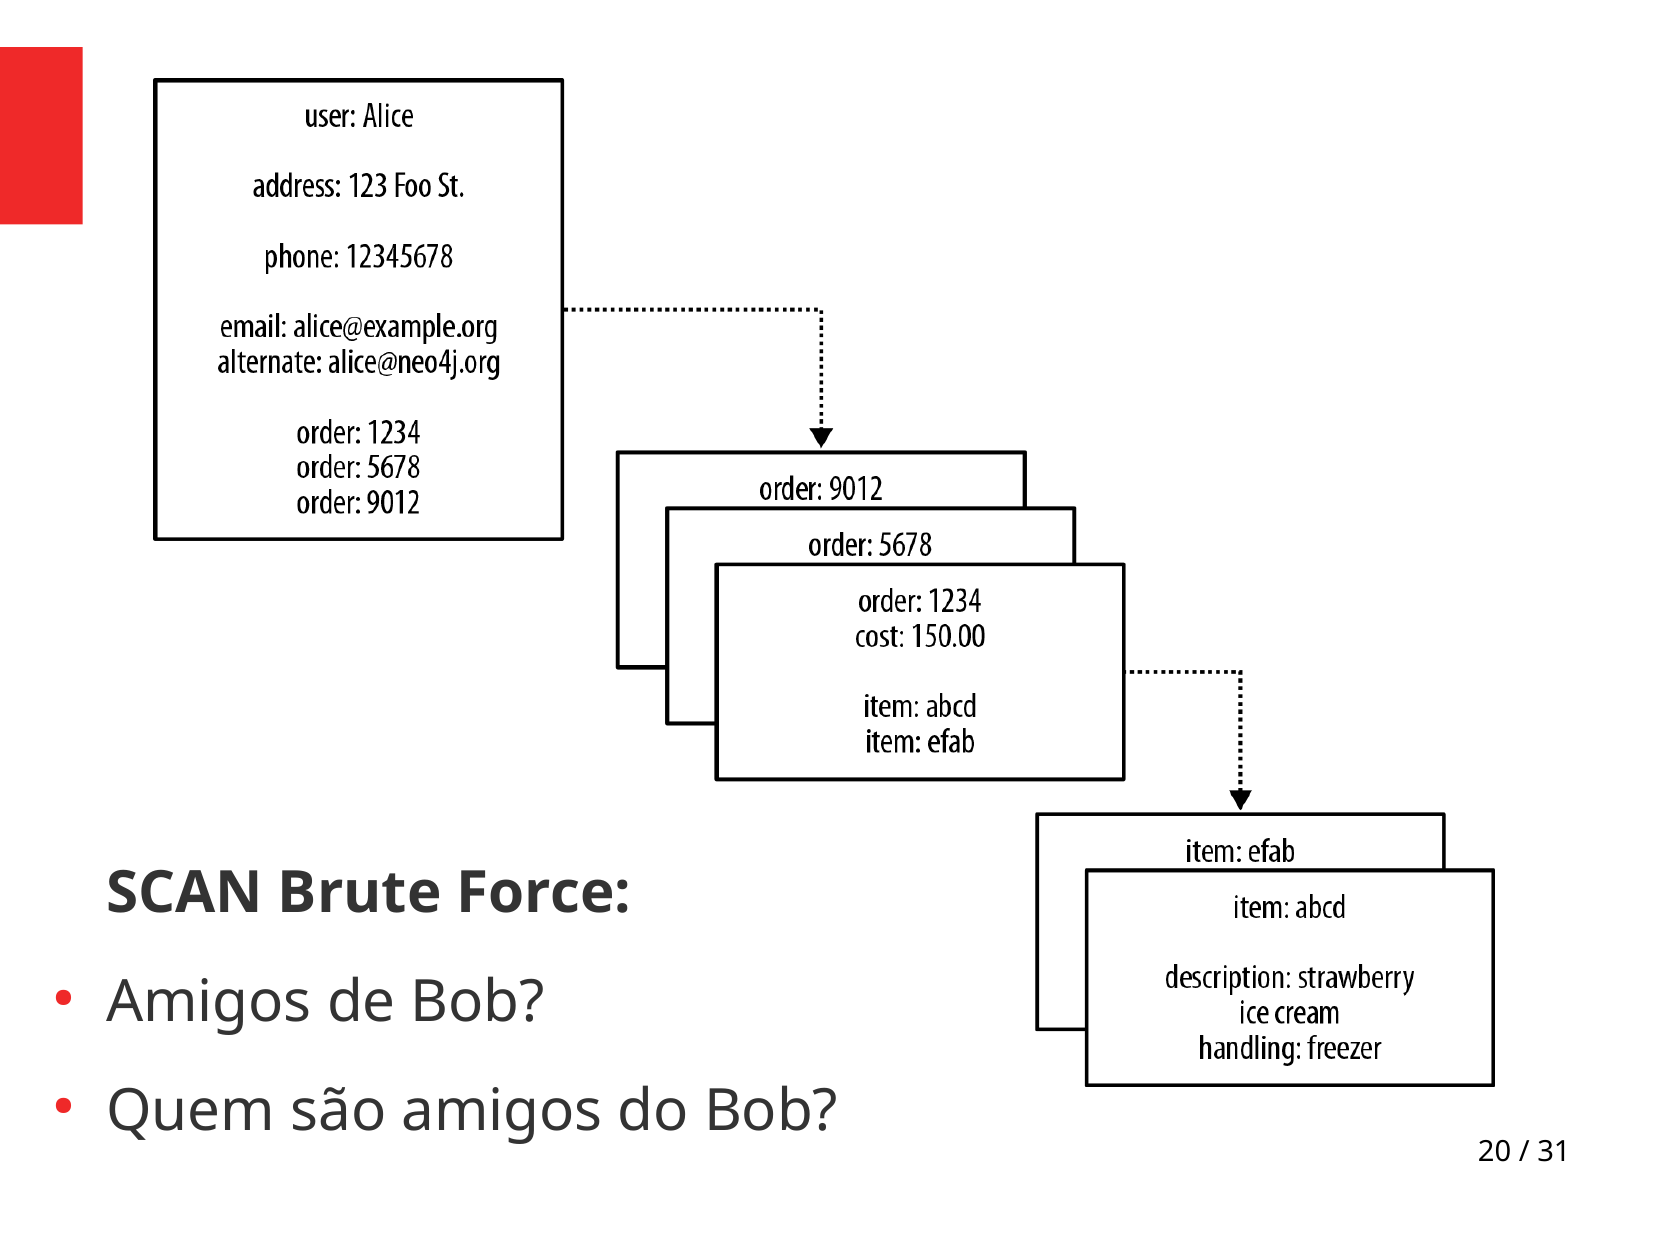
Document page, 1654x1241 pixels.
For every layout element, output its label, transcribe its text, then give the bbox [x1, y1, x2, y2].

picture [153, 78, 1495, 1087]
list SCAN Brute Force: Amigos de Bob? Quem são amigos do Bob? [35, 850, 1016, 1193]
